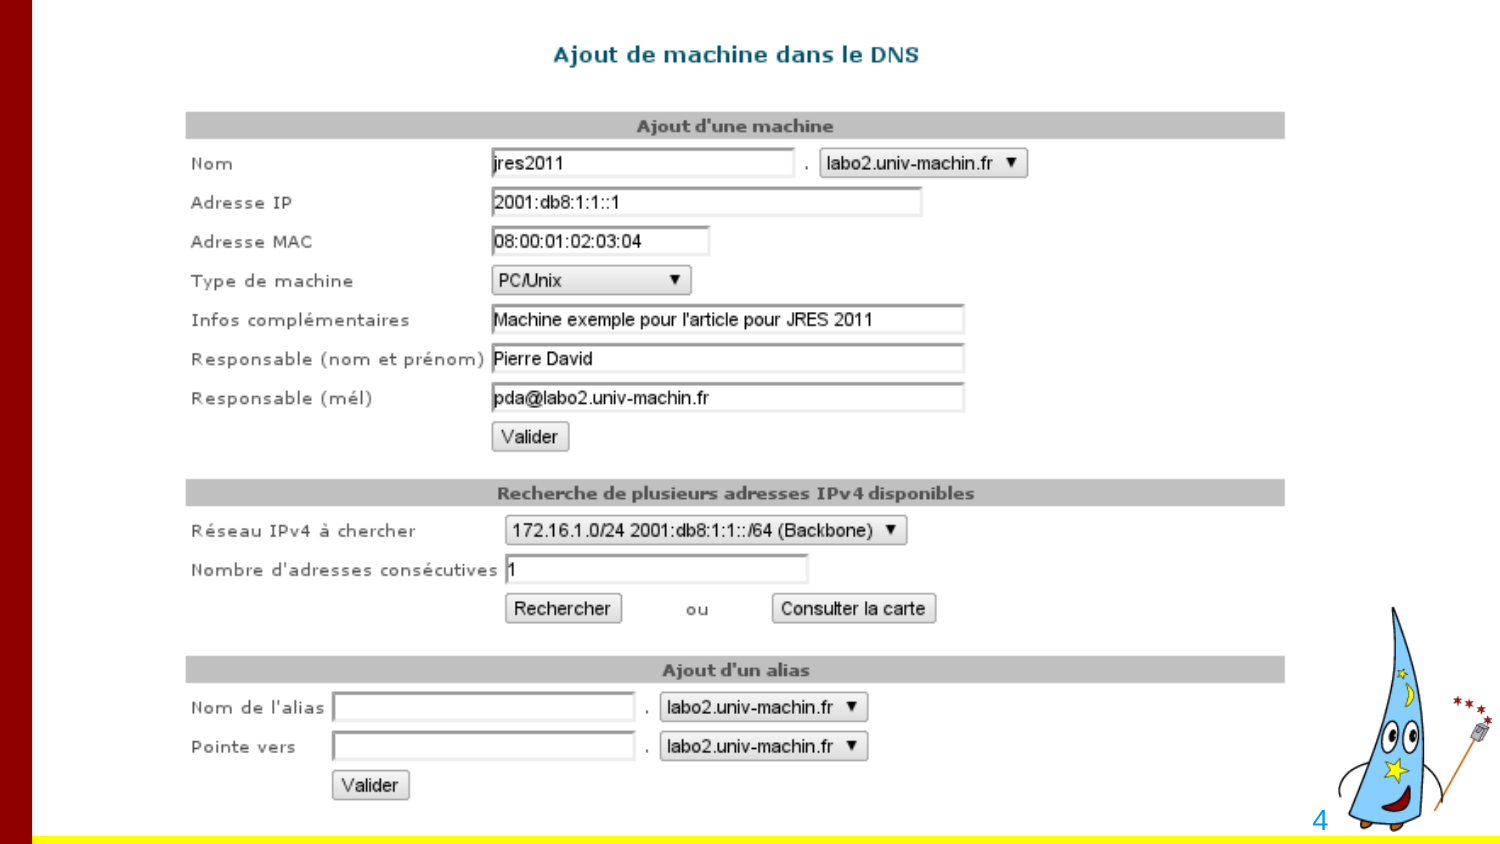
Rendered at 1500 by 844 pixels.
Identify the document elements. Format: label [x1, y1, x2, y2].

picture [181, 5, 1309, 833]
picture [1338, 606, 1492, 832]
